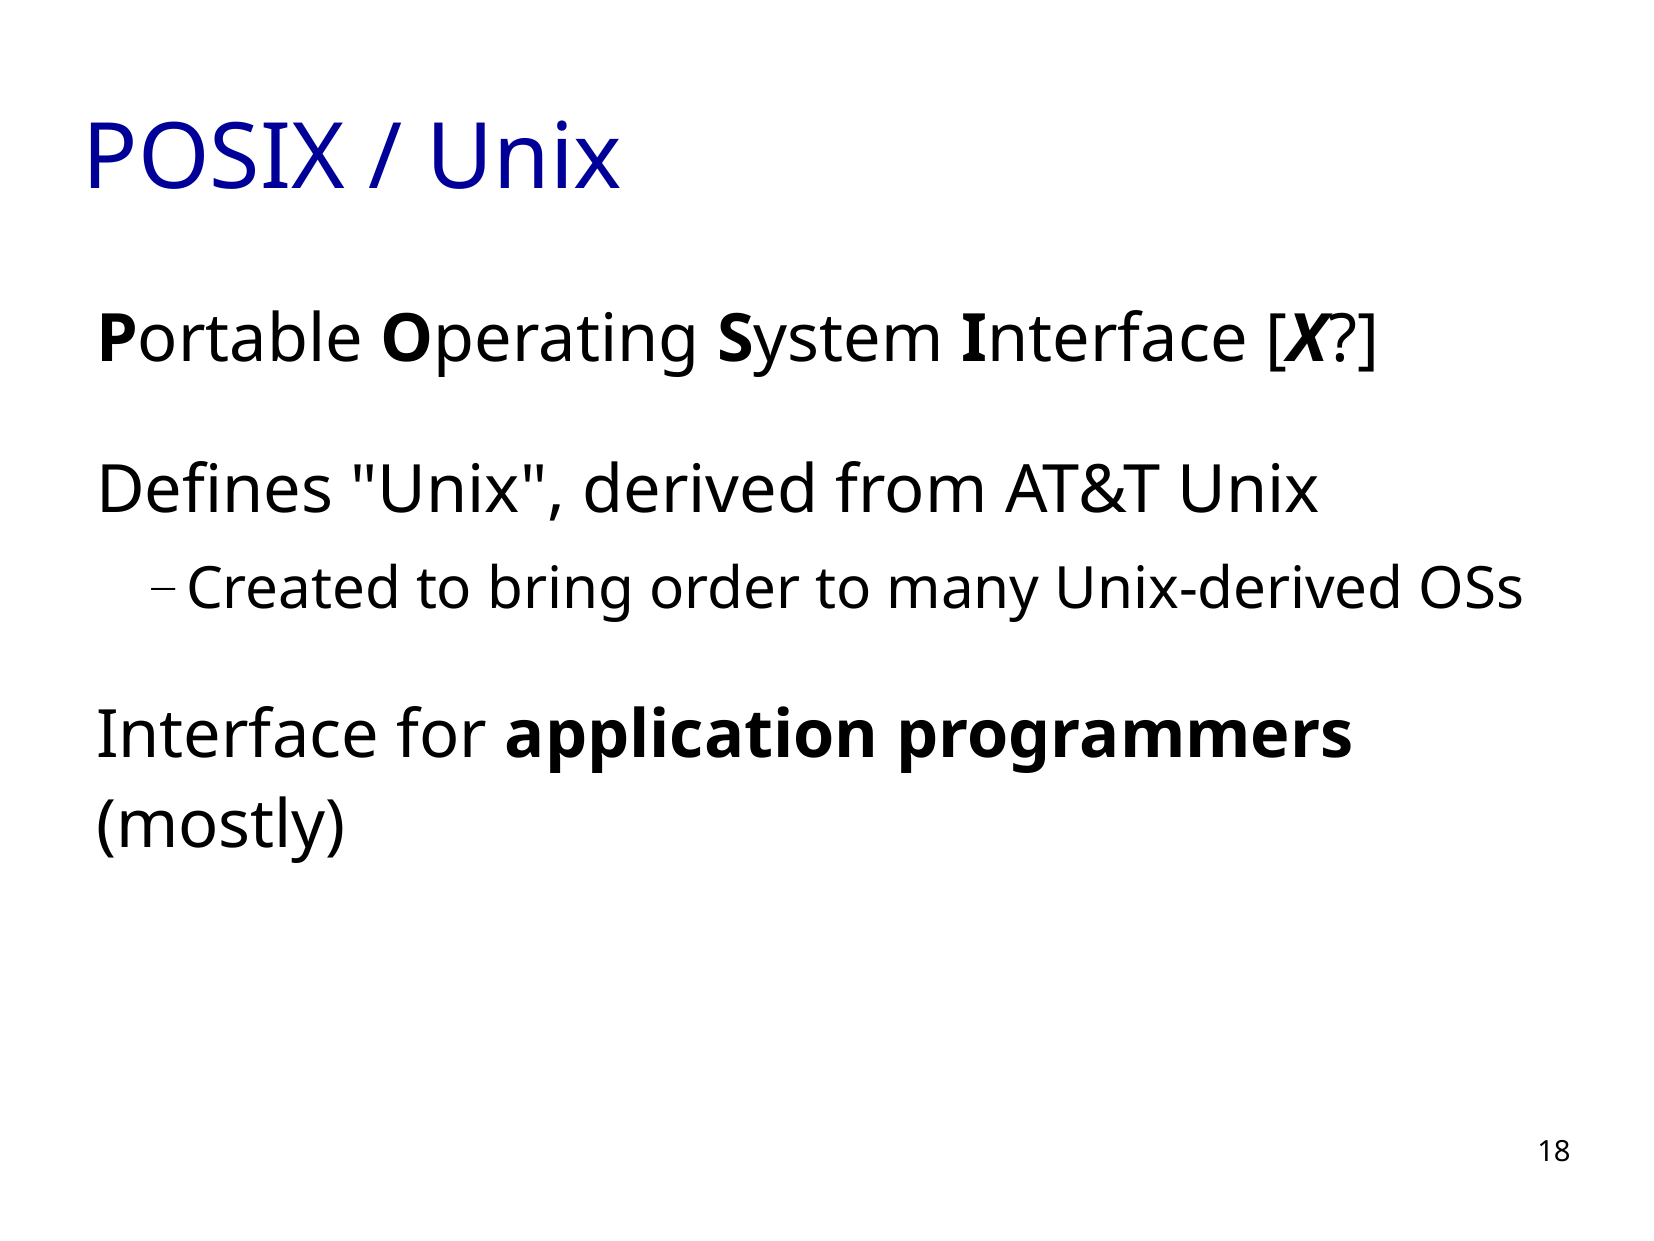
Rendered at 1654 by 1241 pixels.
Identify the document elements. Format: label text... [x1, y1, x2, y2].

title POSIX / Unix [82, 49, 1571, 257]
list Portable Operating System Interface [X?] Defines "Unix", derived from AT&T Unix Created to bring order to many Unix-derived OSs Interface for application programmers (mostly) [60, 290, 1571, 1096]
